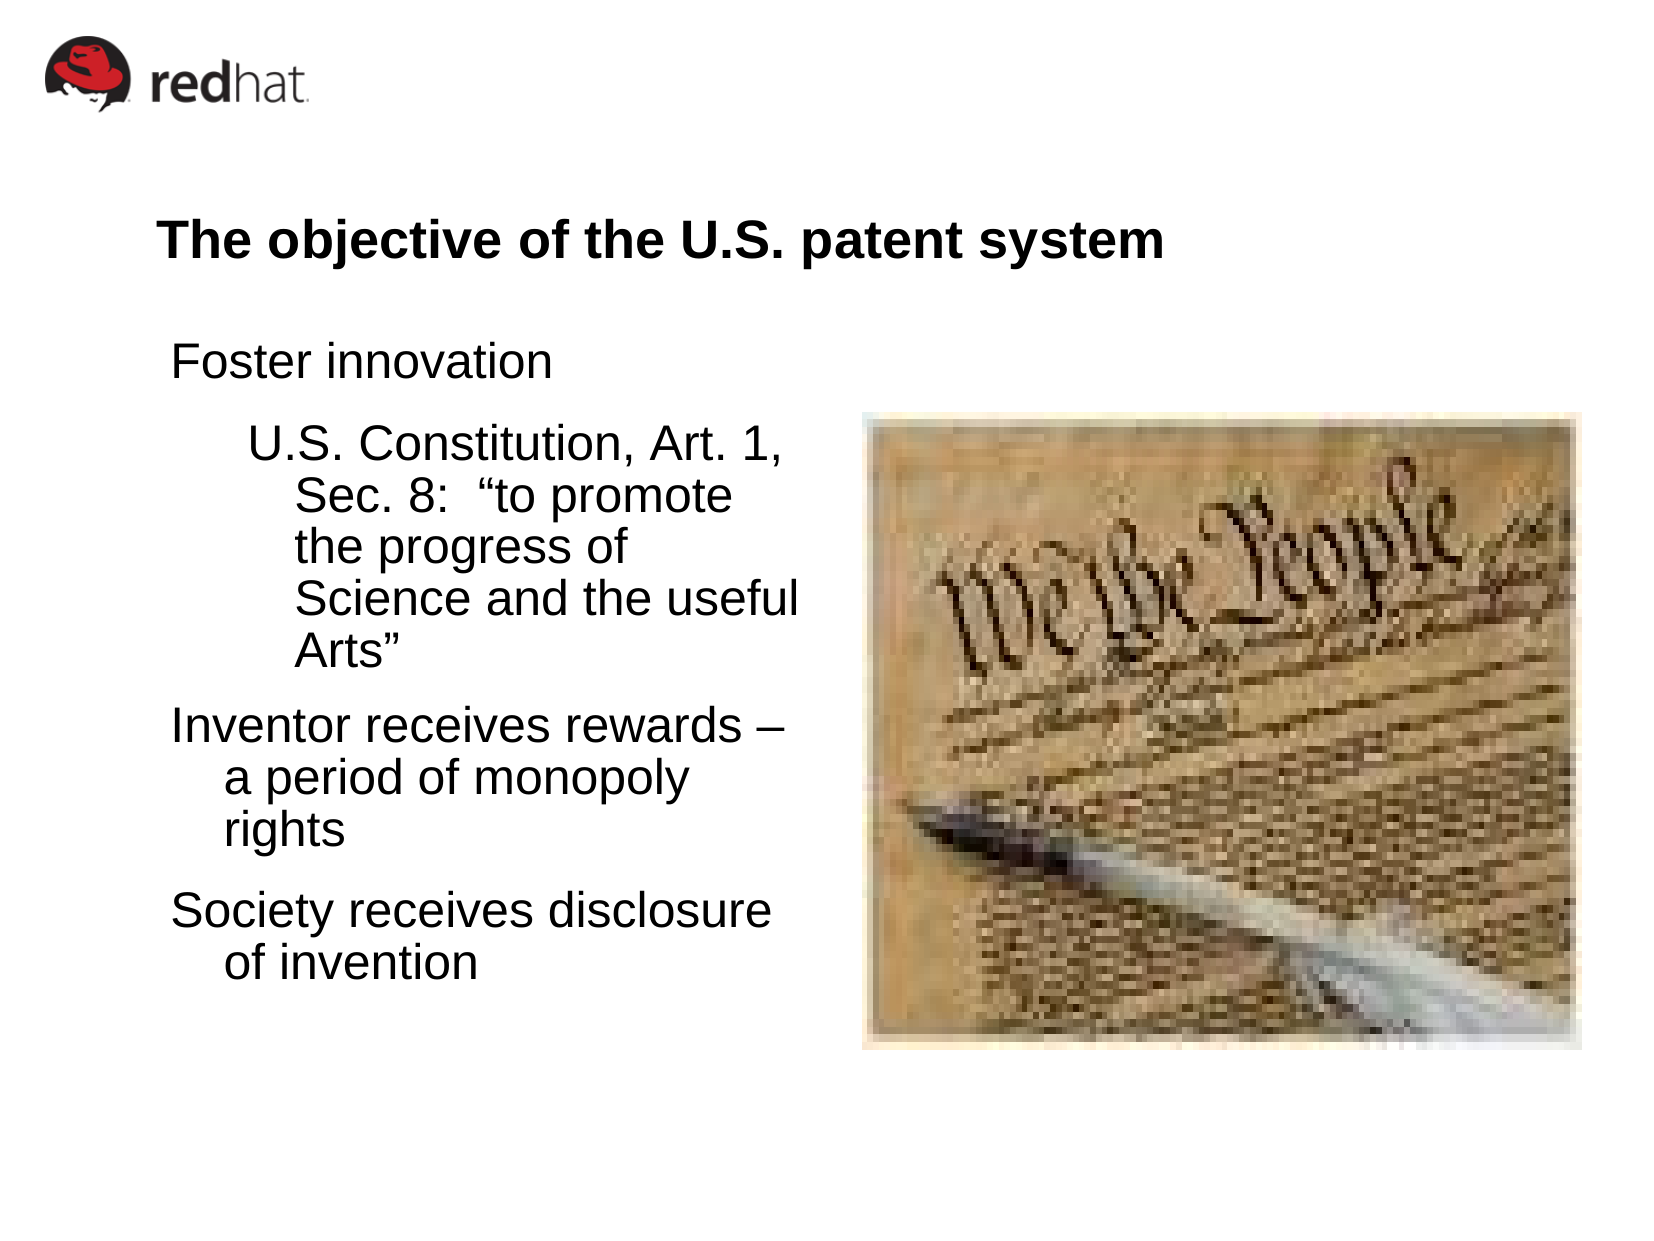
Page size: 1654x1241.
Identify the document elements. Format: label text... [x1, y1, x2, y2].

title The objective of the U.S. patent system [156, 196, 1502, 288]
picture [862, 412, 1582, 1051]
list Foster innovation U.S. Constitution, Art. 1, Sec. 8: “to promote the progress of Science and the useful Arts” Inventor receives rewards – a period of monopoly rights Society receives disclosure of invention [152, 337, 809, 1131]
picture [45, 36, 309, 122]
